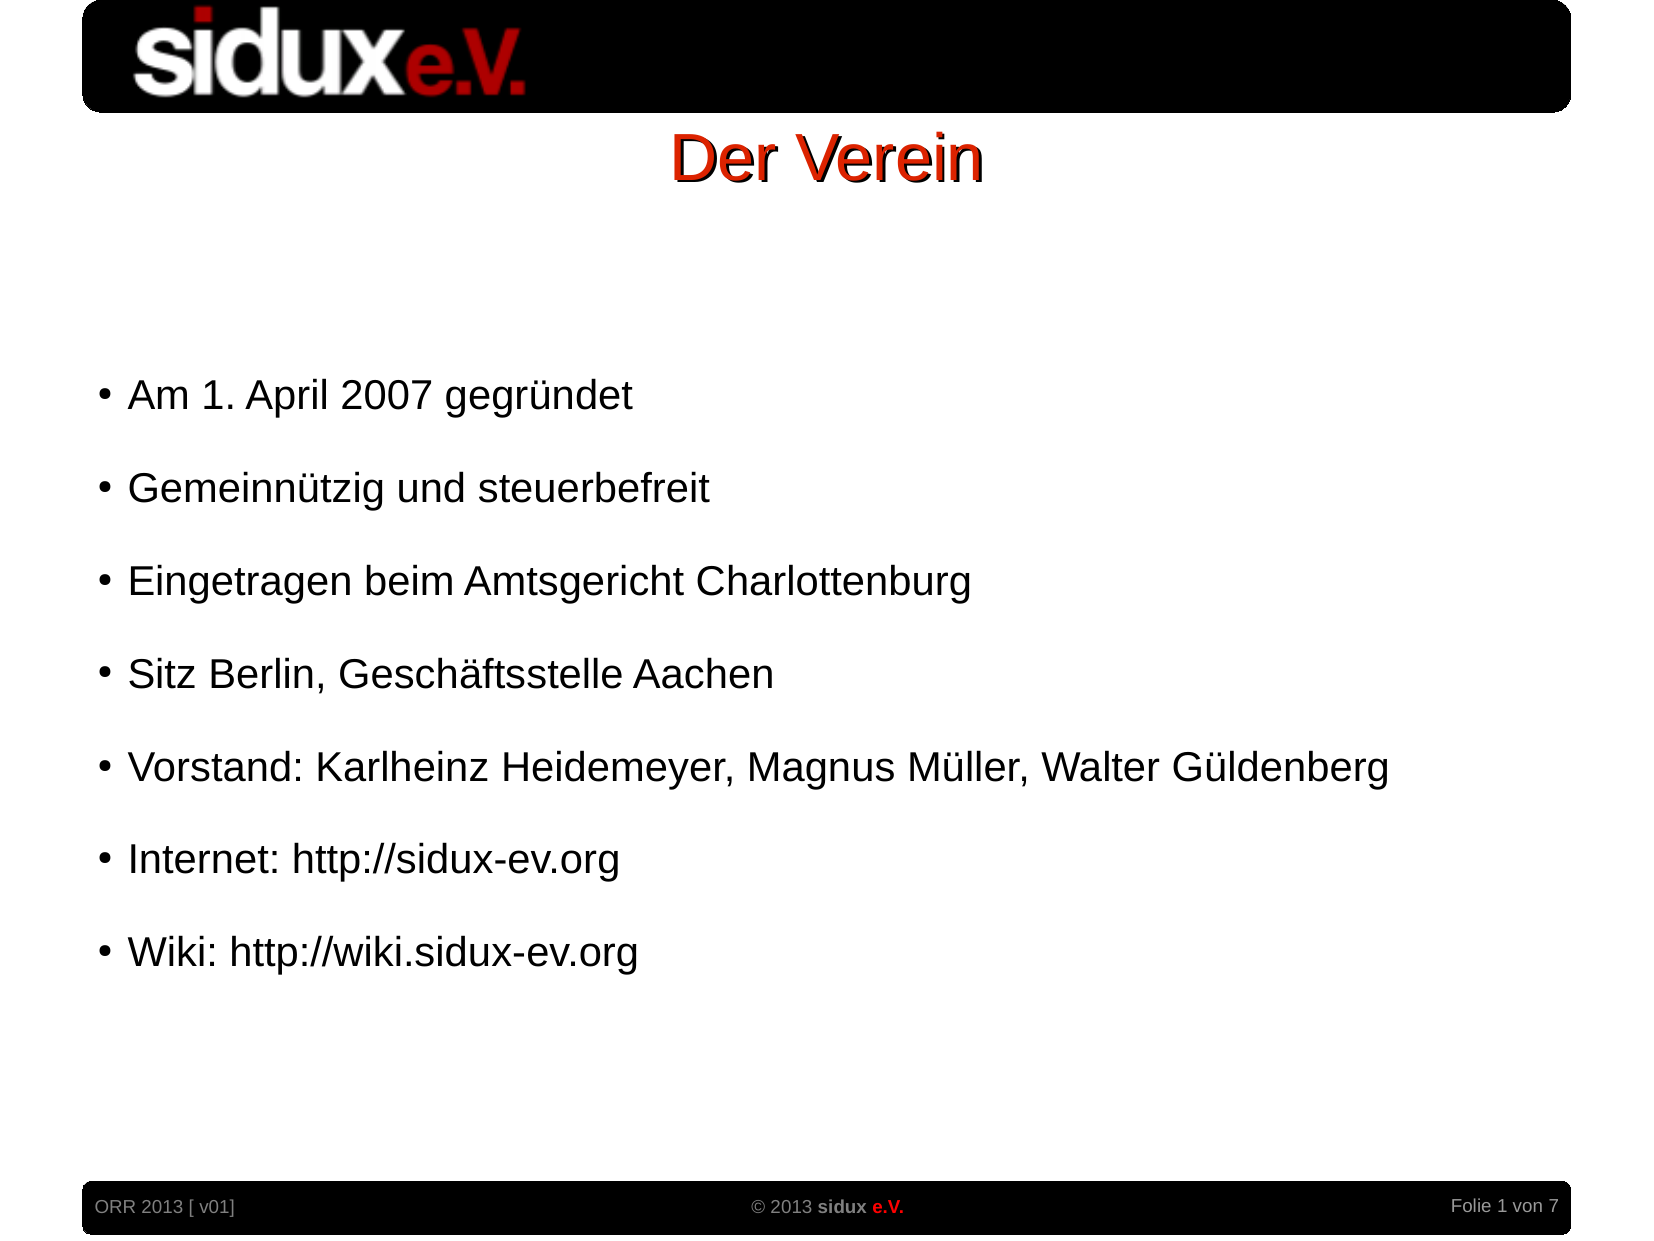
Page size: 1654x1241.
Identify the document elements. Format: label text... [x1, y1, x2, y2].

text_box Der Verein [82, 112, 1571, 213]
picture [113, 0, 532, 110]
text_box Am 1. April 2007 gegründet Gemeinnützig und steuerbefreit Eingetragen beim Amtsgericht Charlottenburg Sitz Berlin, Geschäftsstelle Aachen Vorstand: Karlheinz Heidemeyer, Magnus Müller, Walter Güldenberg Internet: http://sidux-ev.org Wiki: http://wiki.sidux-ev.org [82, 224, 1571, 1170]
